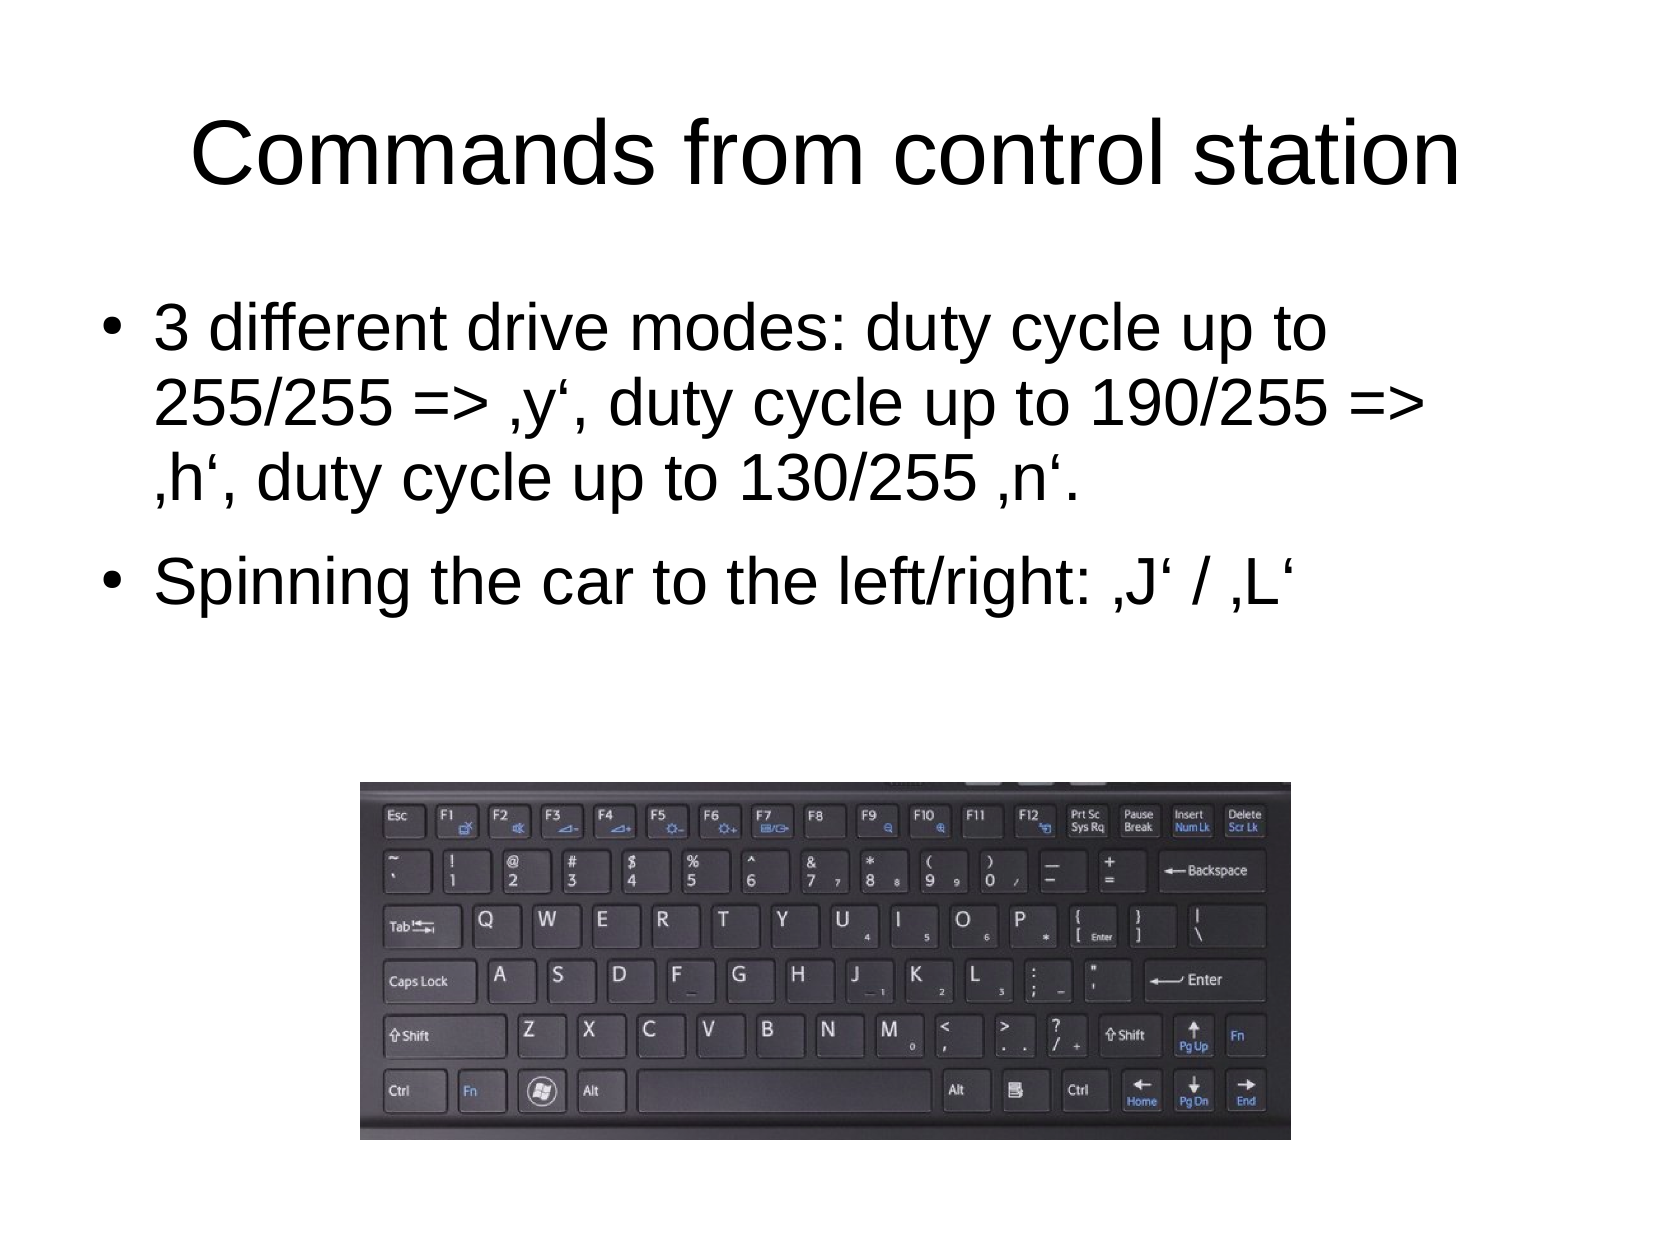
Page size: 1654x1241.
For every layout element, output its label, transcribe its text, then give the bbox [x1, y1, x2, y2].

picture [360, 782, 1291, 1141]
title Commands from control station [82, 49, 1571, 257]
list 3 different drive modes: duty cycle up to 255/255 => ‚y‘, duty cycle up to 190/255 => ‚h‘, duty cycle up to 130/255 ‚n‘. Spinning the car to the left/right: ‚J‘ / ‚L‘ [82, 290, 1516, 736]
